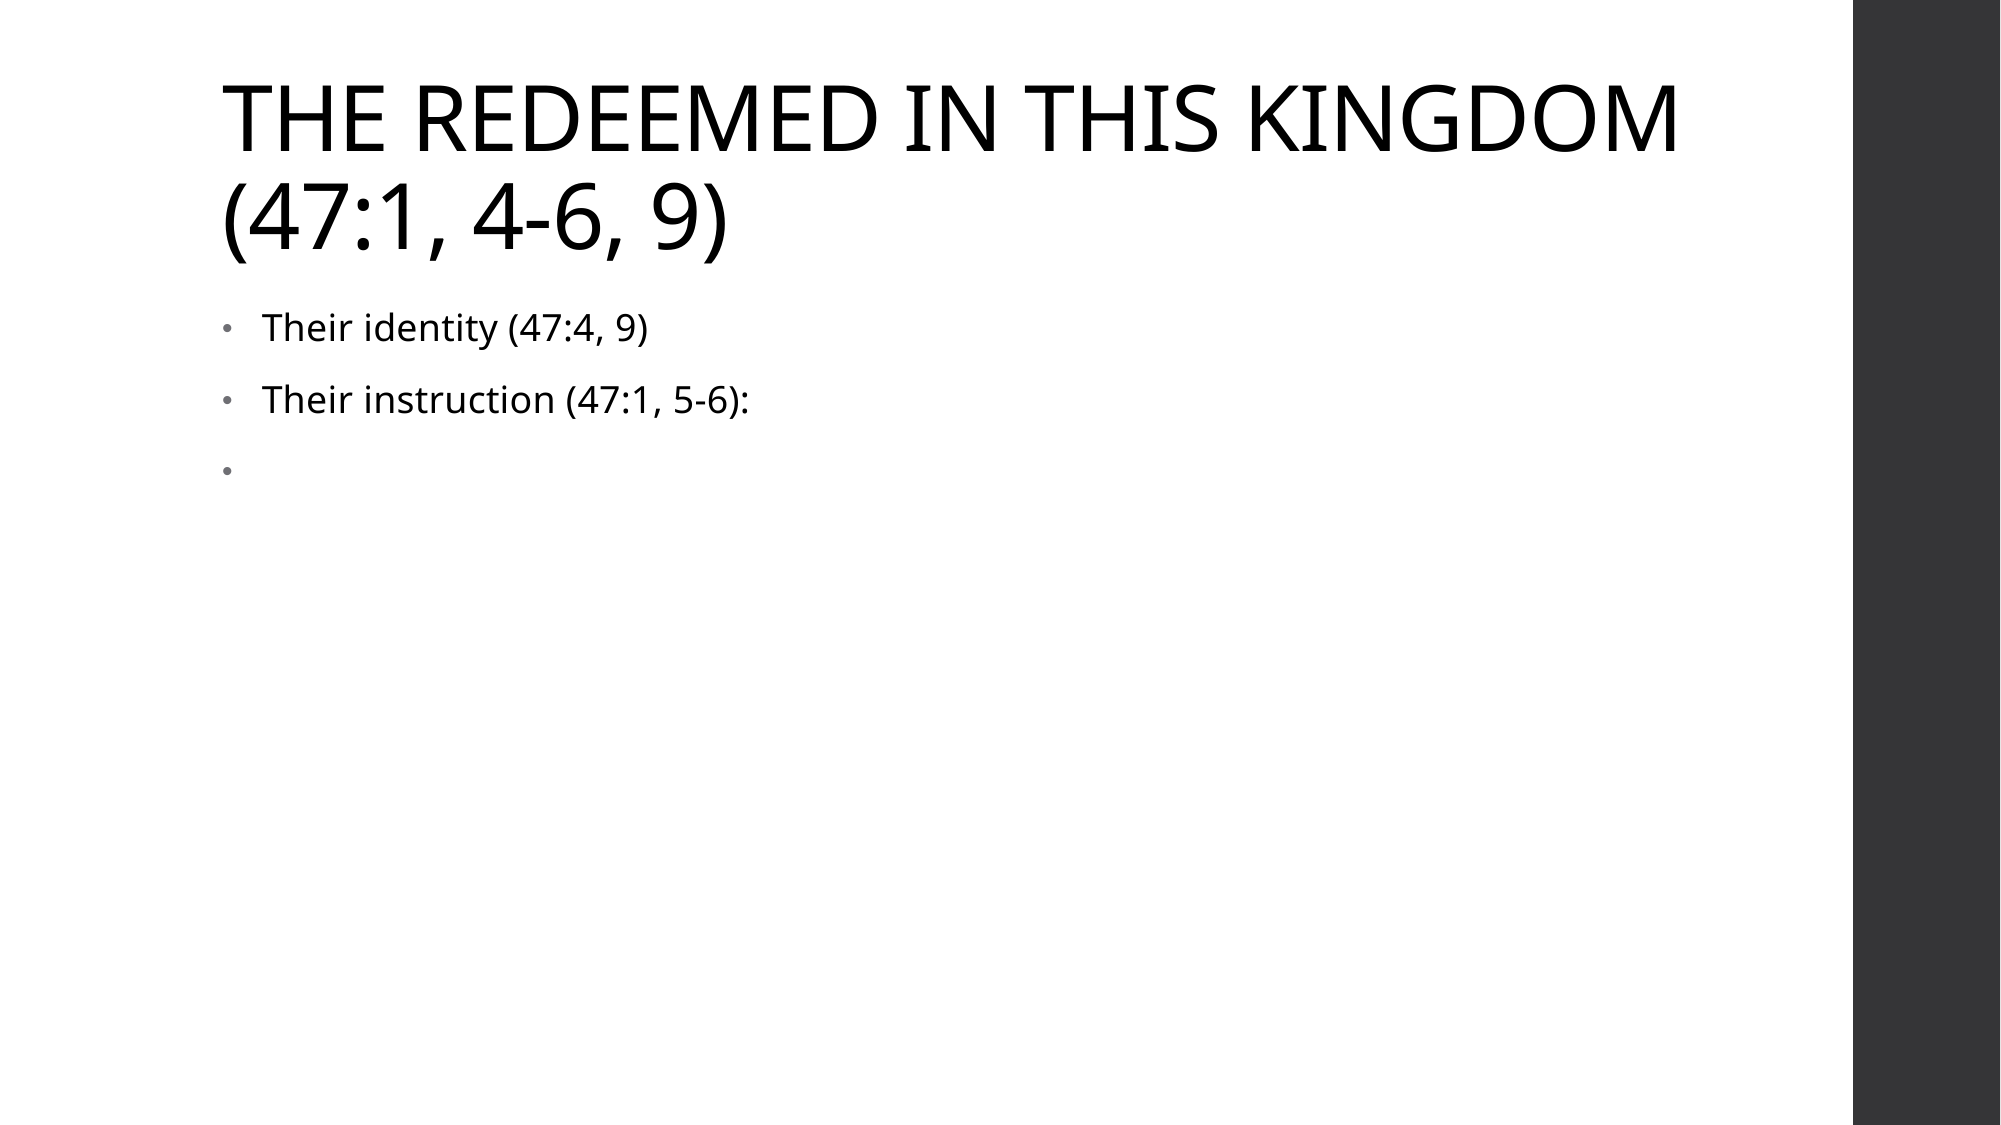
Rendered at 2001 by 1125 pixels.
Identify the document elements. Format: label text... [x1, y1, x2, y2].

title THE REDEEMED IN THIS KINGDOM (47:1, 4-6, 9) [206, 60, 1797, 278]
list Their identity (47:4, 9) Their instruction (47:1, 5-6): [206, 299, 1617, 1014]
